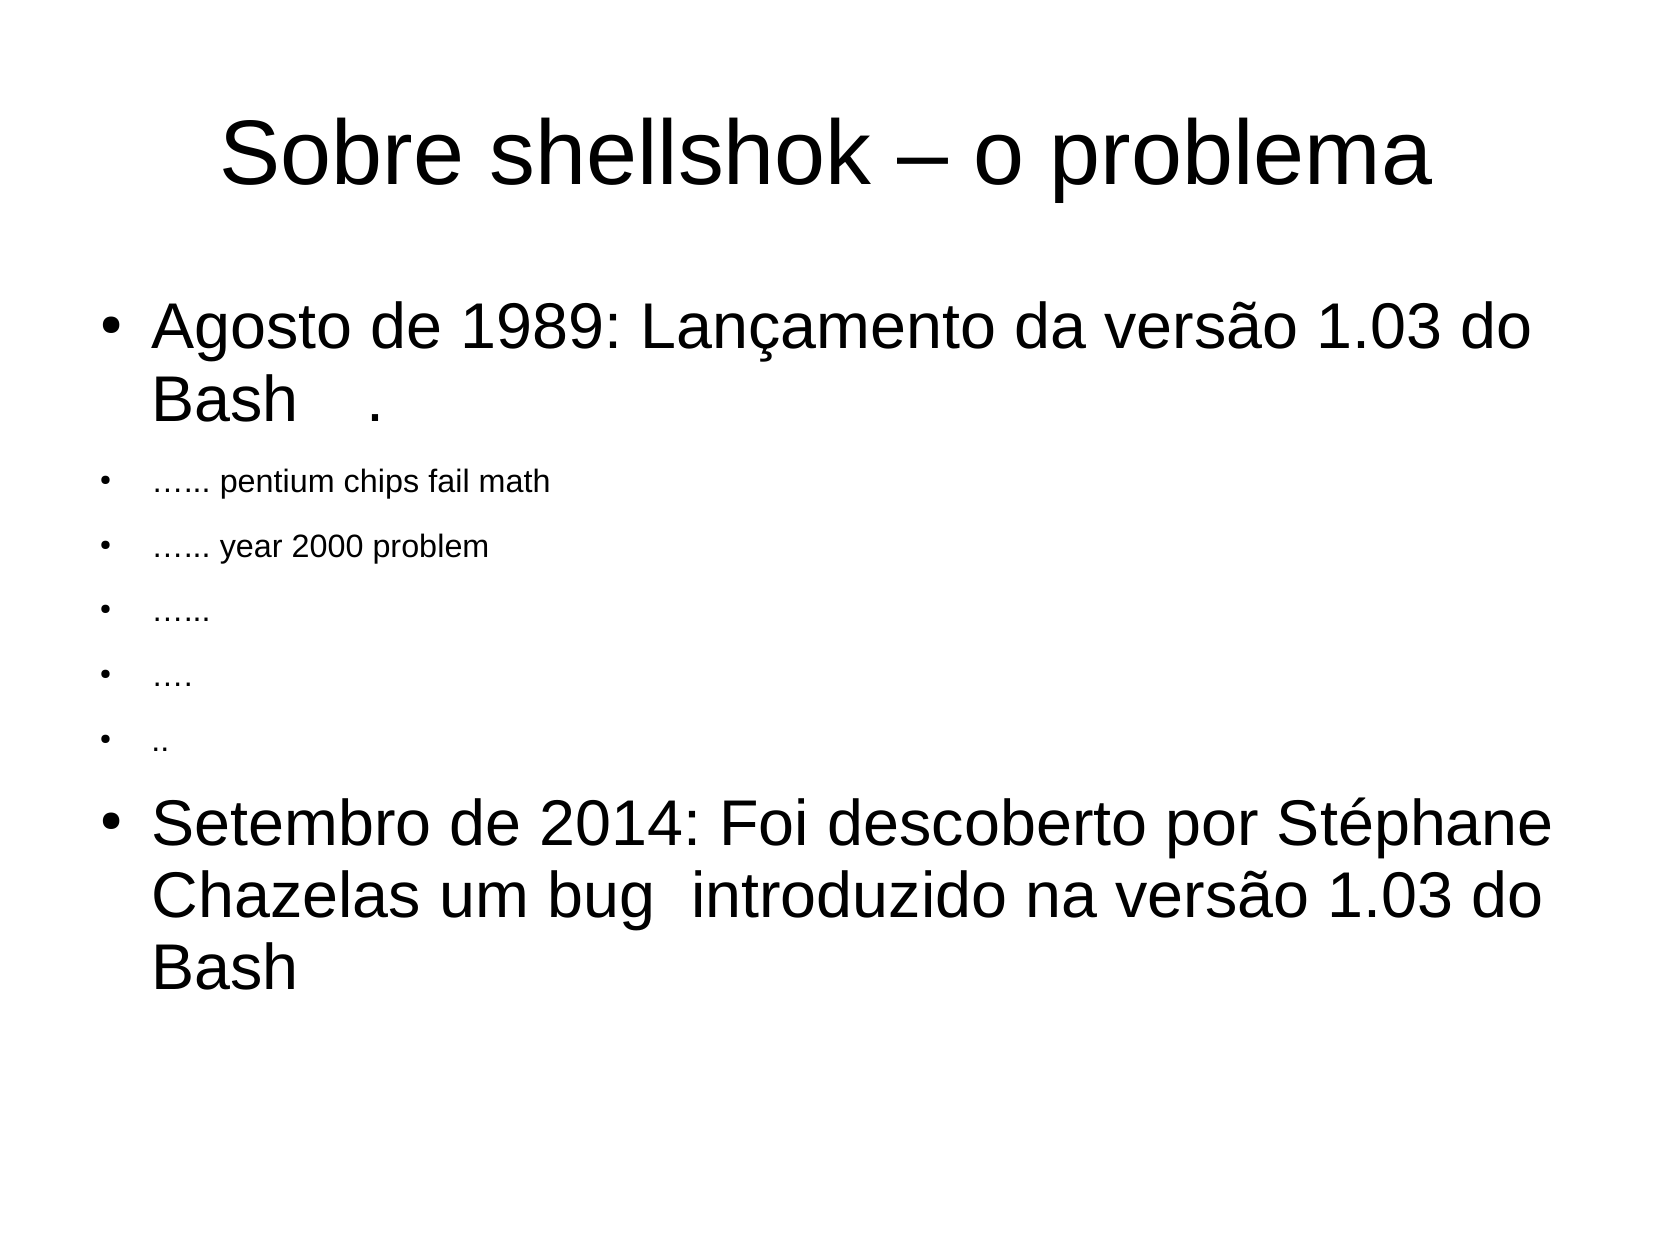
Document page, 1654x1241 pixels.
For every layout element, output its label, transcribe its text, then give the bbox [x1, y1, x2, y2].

list Agosto de 1989: Lançamento da versão 1.03 do Bash . …... pentium chips fail math …... year 2000 problem …... …. .. Setembro de 2014: Foi descoberto por Stéphane Chazelas um bug introduzido na versão 1.03 do Bash [82, 290, 1571, 1010]
title Sobre shellshok – o problema [82, 49, 1571, 257]
